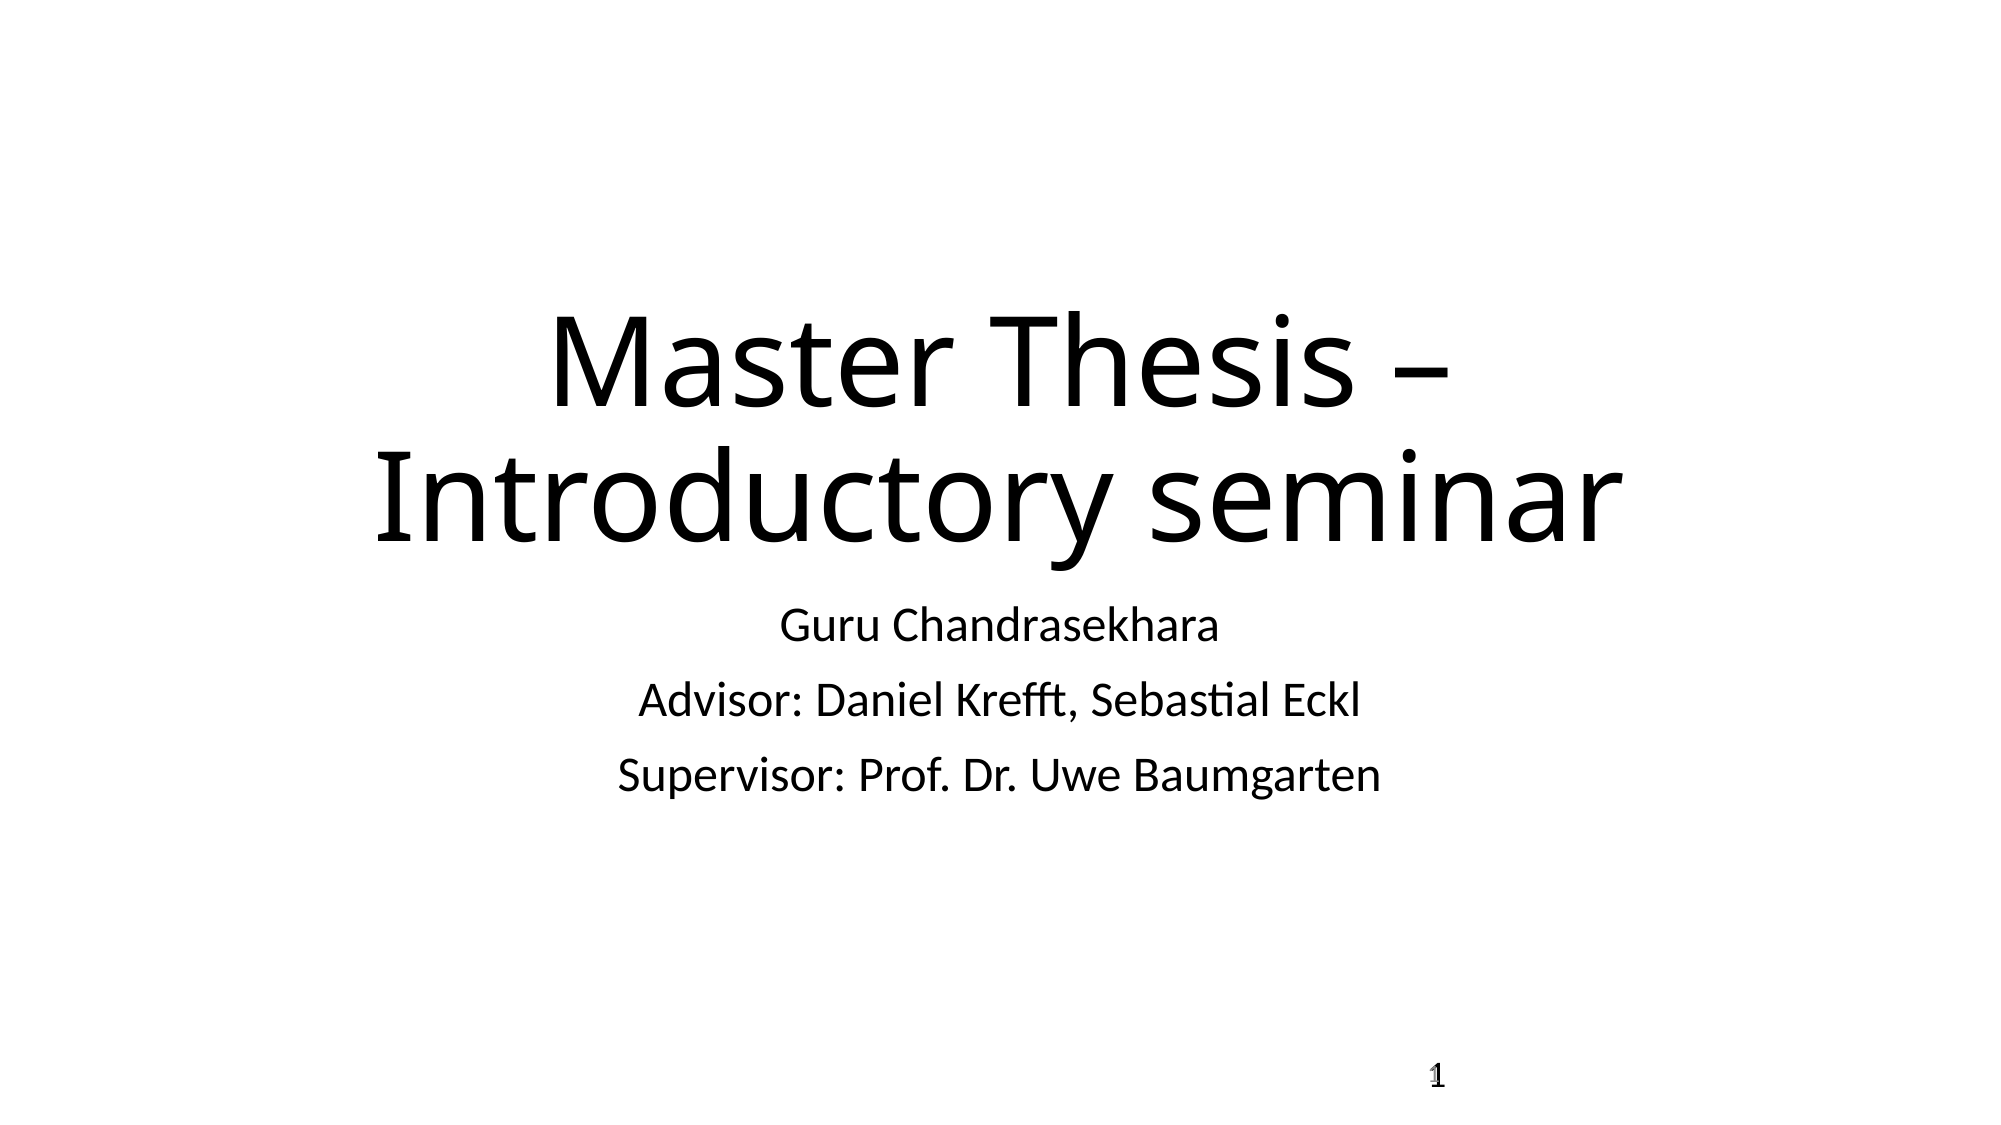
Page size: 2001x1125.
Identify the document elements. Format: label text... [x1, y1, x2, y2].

text_box 1 [1412, 1042, 1863, 1103]
title Master Thesis – Introductory seminar [249, 184, 1750, 576]
subtitle Guru Chandrasekhara Advisor: Daniel Krefft, Sebastial Eckl Supervisor: Prof. Dr. Uwe Baumgarten [249, 590, 1750, 863]
